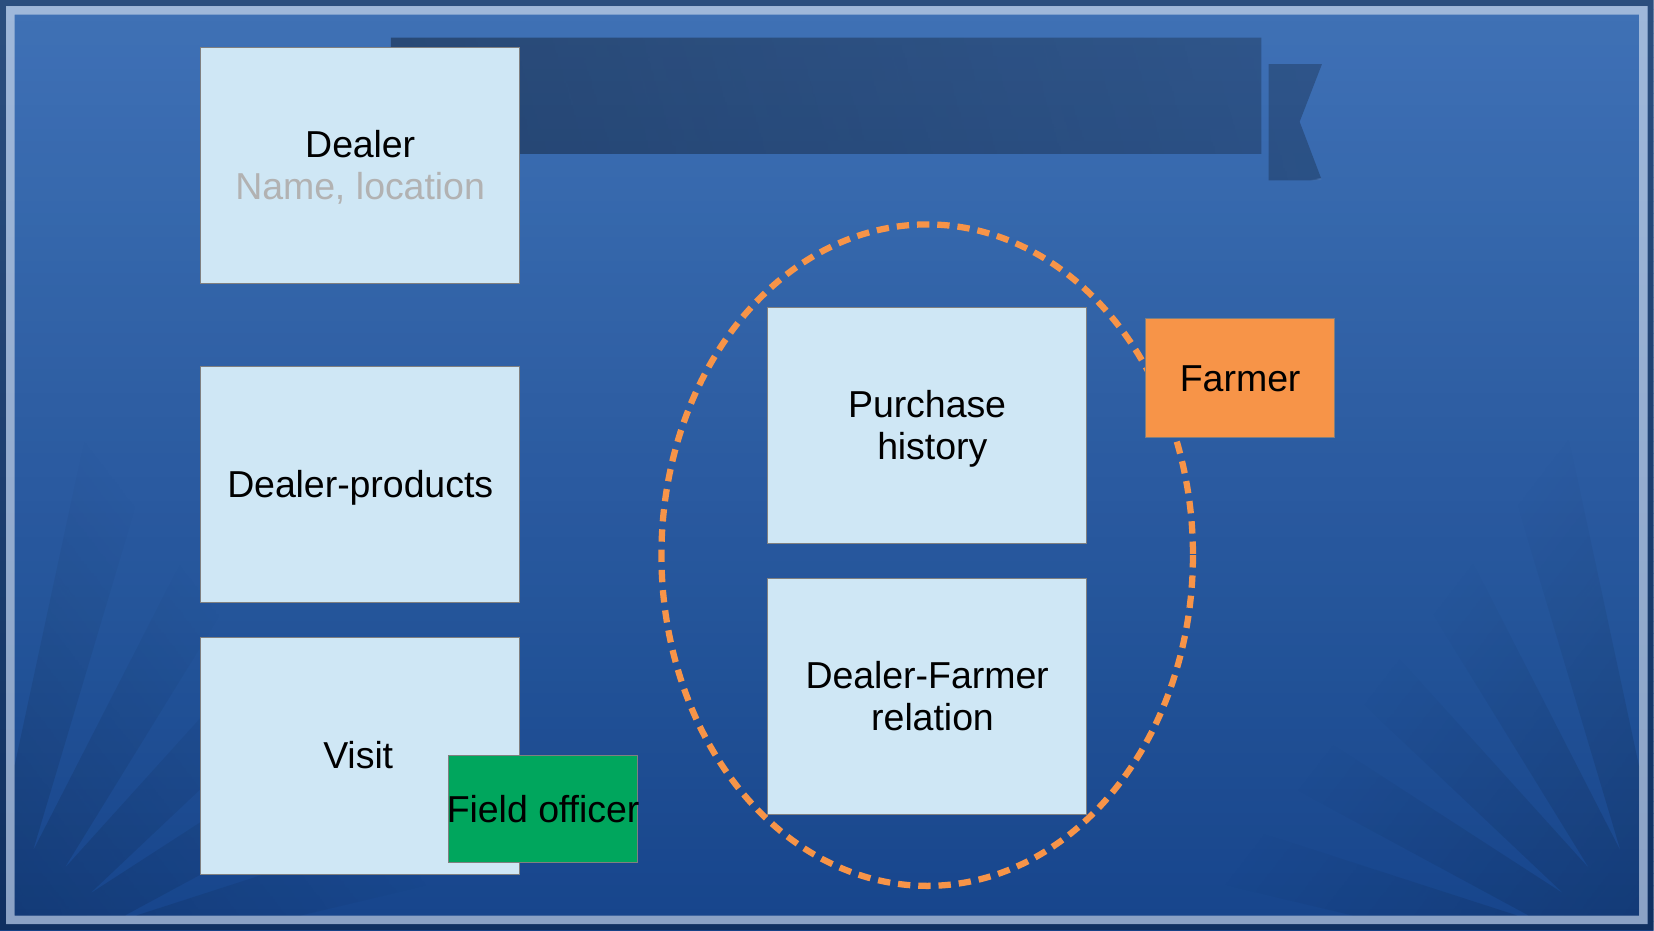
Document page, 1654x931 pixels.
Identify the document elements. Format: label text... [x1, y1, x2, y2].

text_box Farmer [1145, 318, 1335, 438]
text_box Purchase history [767, 307, 1087, 544]
text_box Dealer-products [200, 366, 520, 603]
text_box Field officer [448, 755, 638, 863]
text_box Dealer-Farmer relation [767, 578, 1087, 815]
text_box Dealer Name, location [200, 47, 520, 284]
text_box Visit [200, 637, 520, 875]
